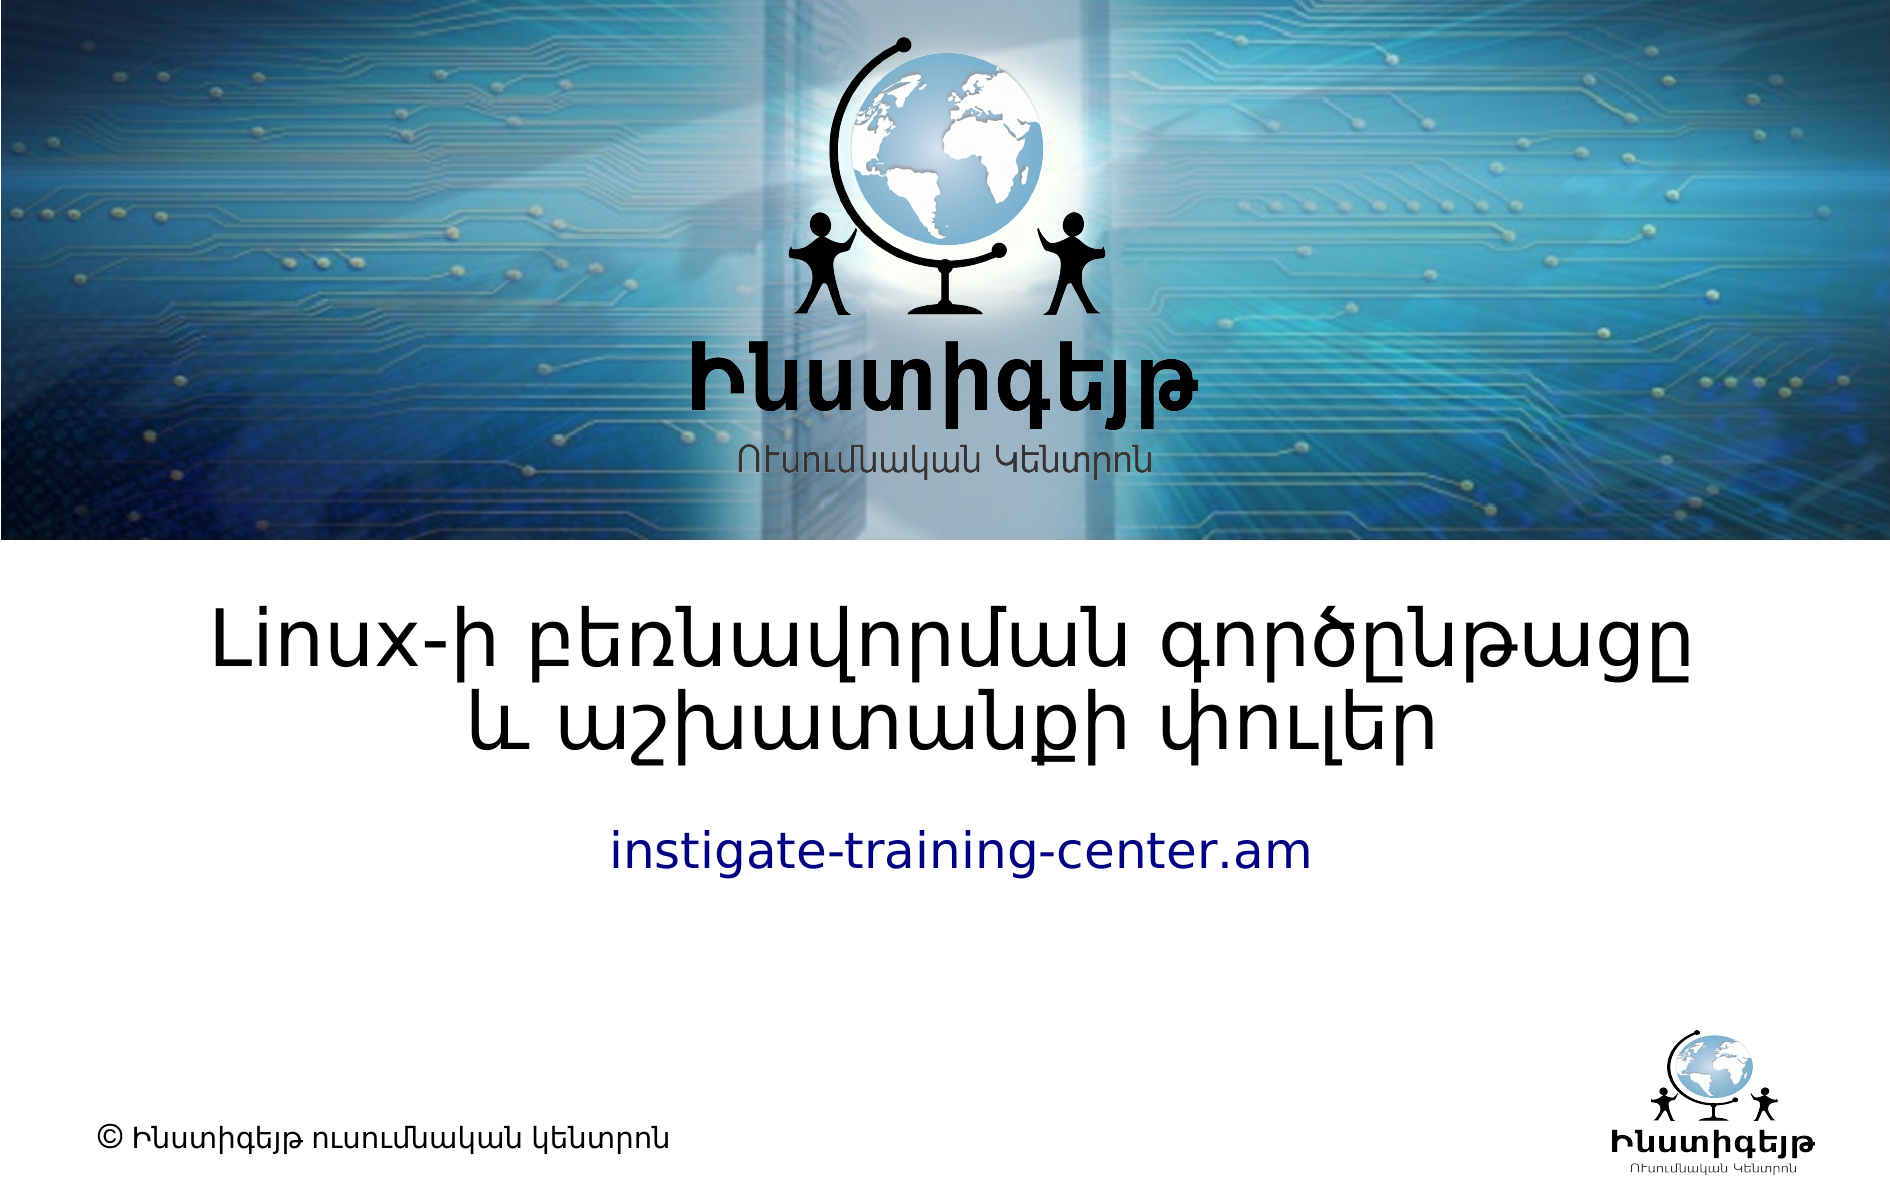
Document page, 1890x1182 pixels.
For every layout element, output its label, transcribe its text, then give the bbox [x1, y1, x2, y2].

picture [1612, 1030, 1815, 1175]
picture [1, 0, 1890, 540]
subtitle instigate-training-center.am [300, 819, 1623, 938]
title Linux-ի բեռնավորման գործընթացը և աշխատանքի փուլեր [150, 592, 1757, 784]
